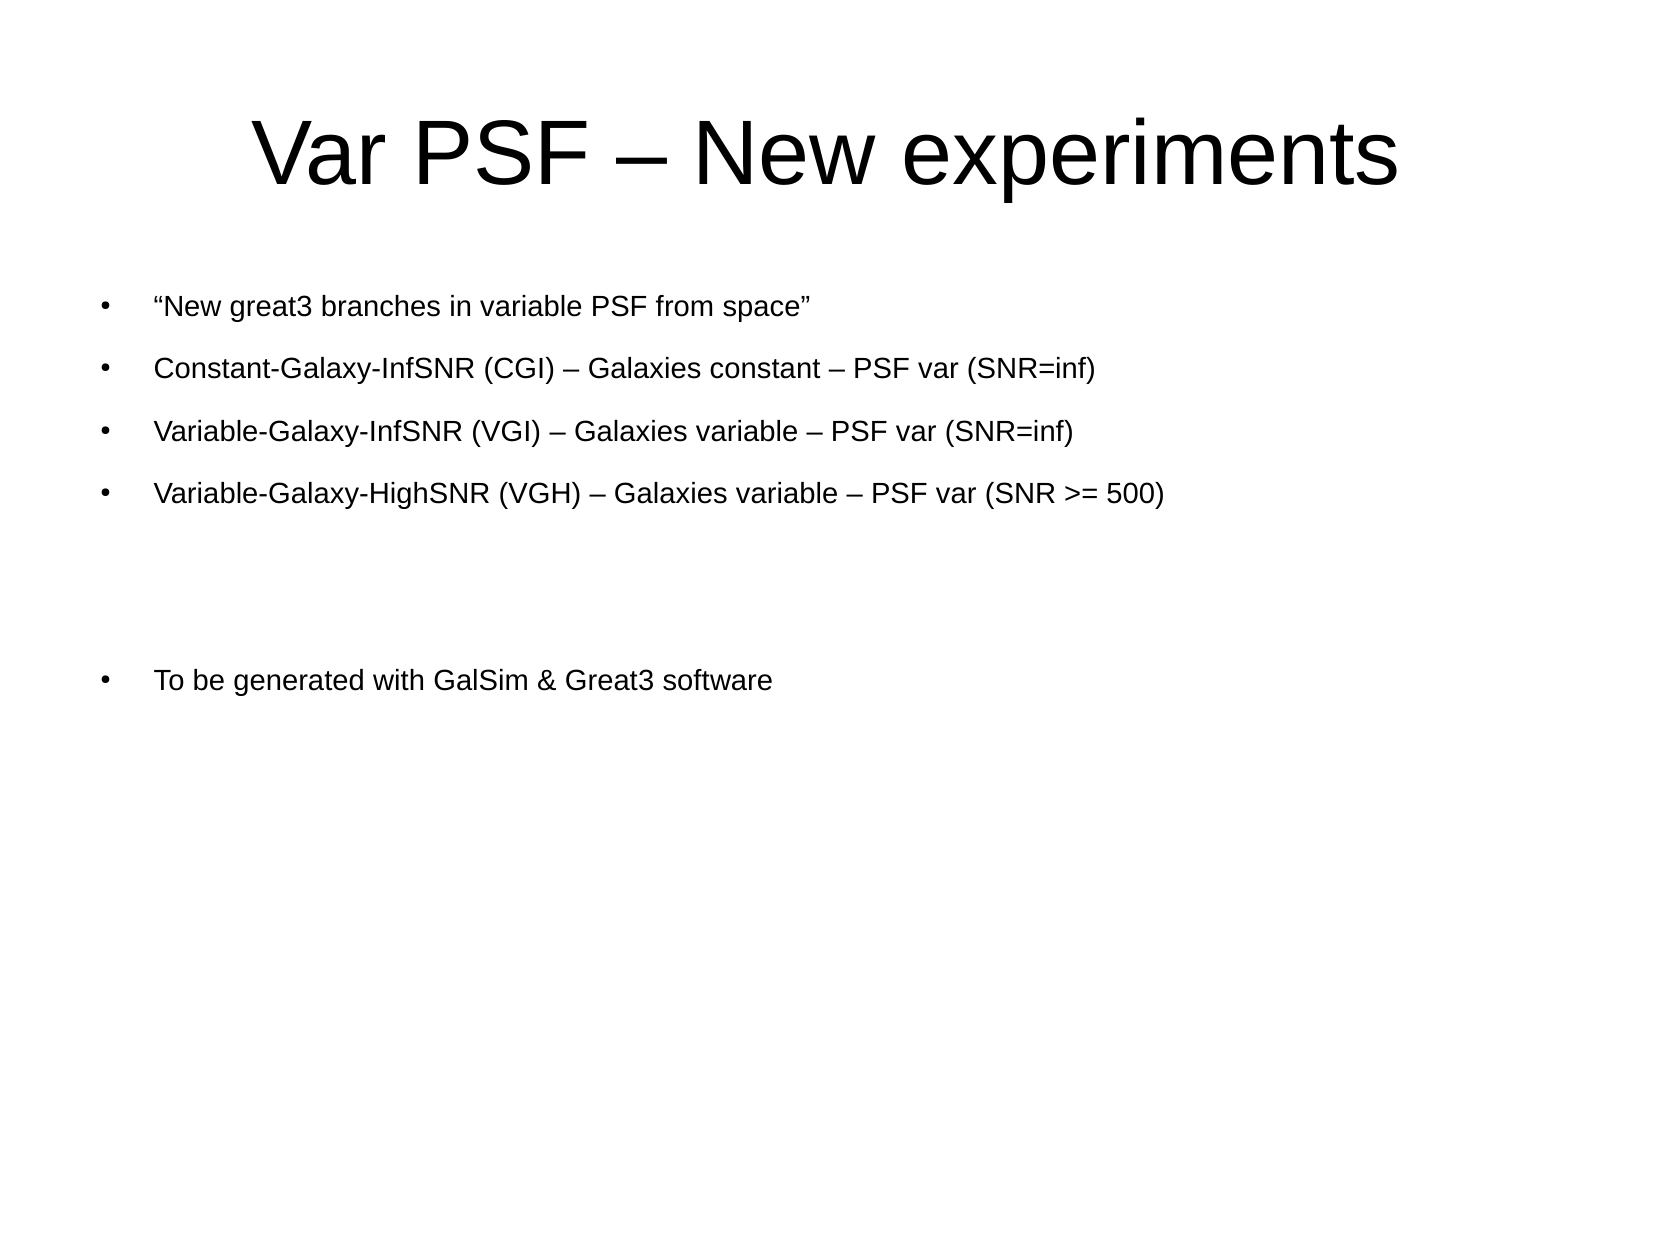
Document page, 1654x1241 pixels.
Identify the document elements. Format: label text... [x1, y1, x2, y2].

list “New great3 branches in variable PSF from space” Constant-Galaxy-InfSNR (CGI) – Galaxies constant – PSF var (SNR=inf) Variable-Galaxy-InfSNR (VGI) – Galaxies variable – PSF var (SNR=inf) Variable-Galaxy-HighSNR (VGH) – Galaxies variable – PSF var (SNR >= 500) To be generated with GalSim & Great3 software [82, 290, 1571, 1010]
title Var PSF – New experiments [82, 49, 1571, 257]
